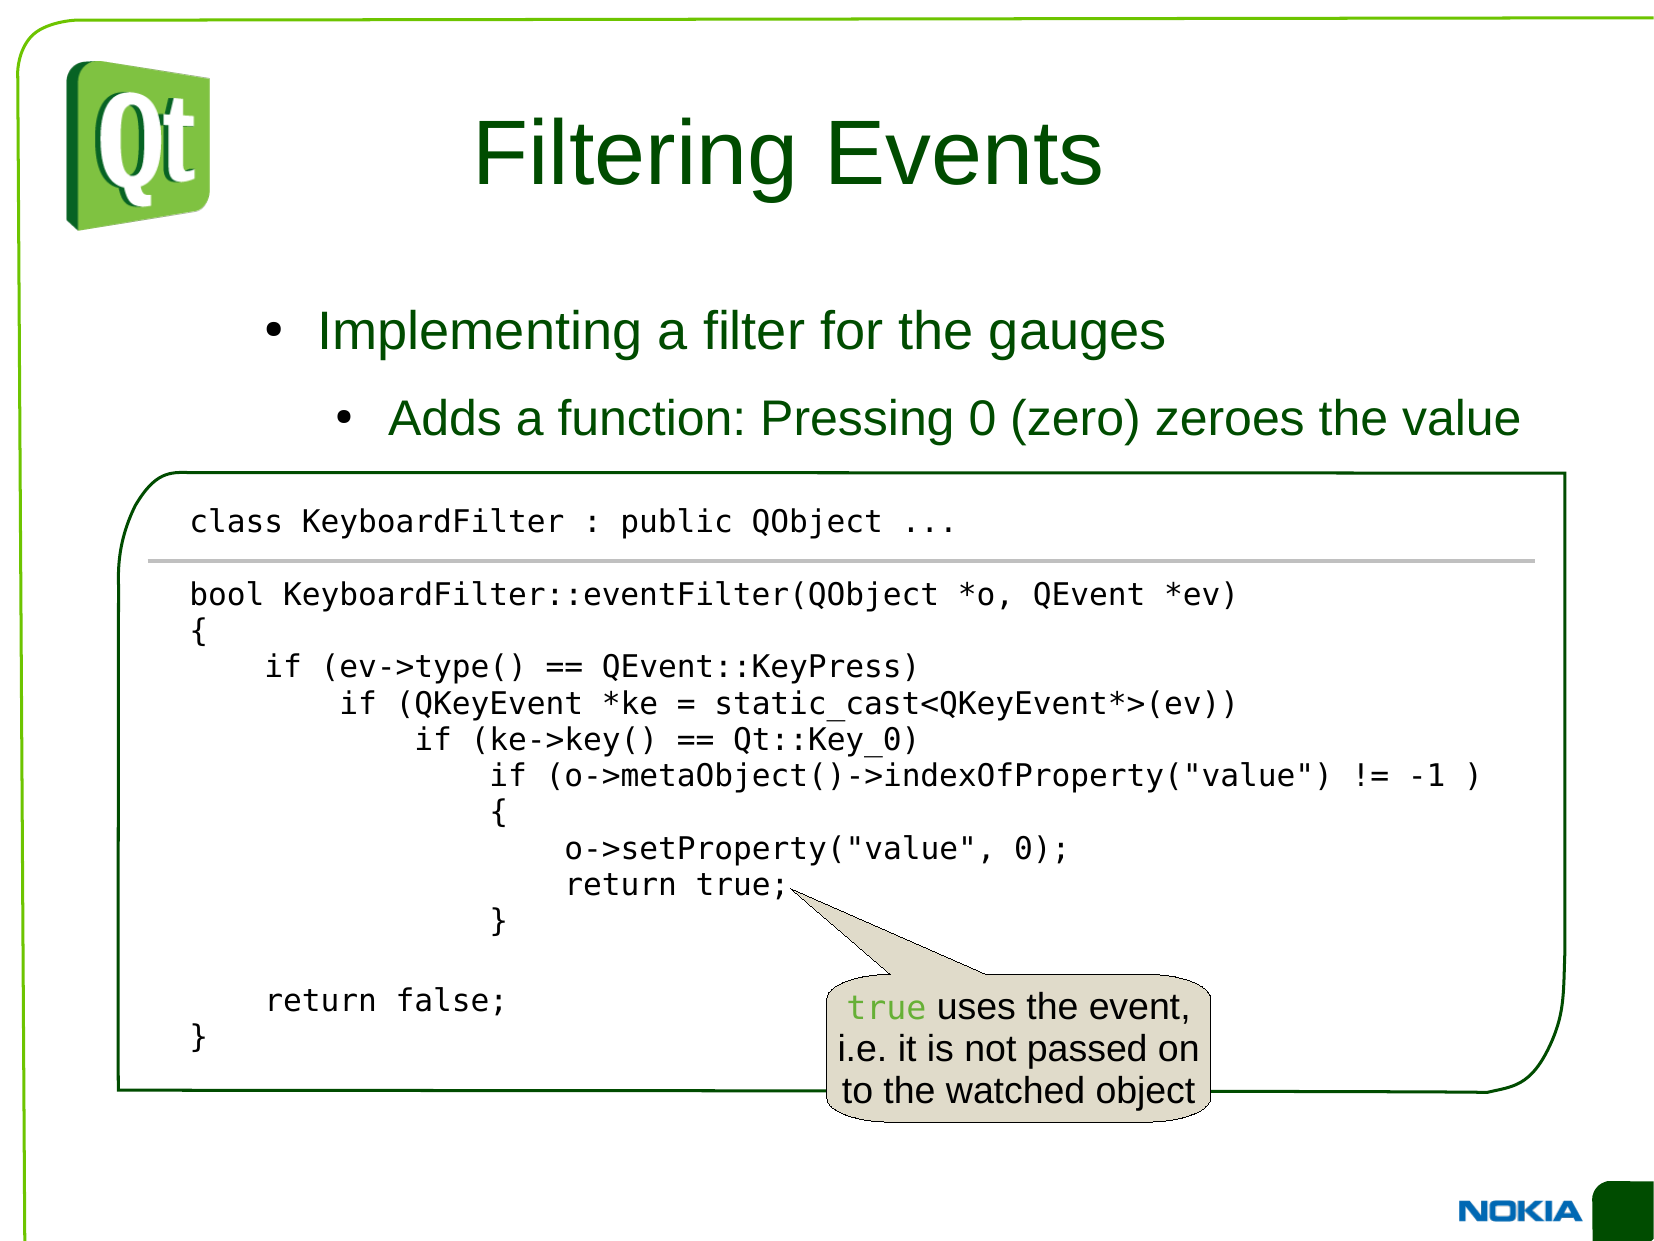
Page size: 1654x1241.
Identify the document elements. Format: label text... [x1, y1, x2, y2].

text_box class KeyboardFilter : public QObject ... bool KeyboardFilter::eventFilter(QObject *o, QEvent *ev) { if (ev->type() == QEvent::KeyPress) if (QKeyEvent *ke = static_cast<QKeyEvent*>(ev)) if (ke->key() == Qt::Key_0) if (o->metaObject()->indexOfProperty("value") != -1 ) { o->setProperty("value", 0); return true; } return false; } [174, 496, 1498, 559]
picture [1459, 1200, 1583, 1222]
picture [66, 61, 210, 231]
list Implementing a filter for the gauges Adds a function: Pressing 0 (zero) zeroes the value [246, 300, 1565, 1063]
title Filtering Events [251, 49, 1327, 257]
text_box class KeyboardFilter : public QObject ... bool KeyboardFilter::eventFilter(QObject *o, QEvent *ev) { if (ev->type() == QEvent::KeyPress) if (QKeyEvent *ke = static_cast<QKeyEvent*>(ev)) if (ke->key() == Qt::Key_0) if (o->metaObject()->indexOfProperty("value") != -1 ) { o->setProperty("value", 0); return true; } return false; } [174, 563, 1498, 1063]
text_box true uses the event, i.e. it is not passed on to the watched object [790, 888, 1211, 1123]
